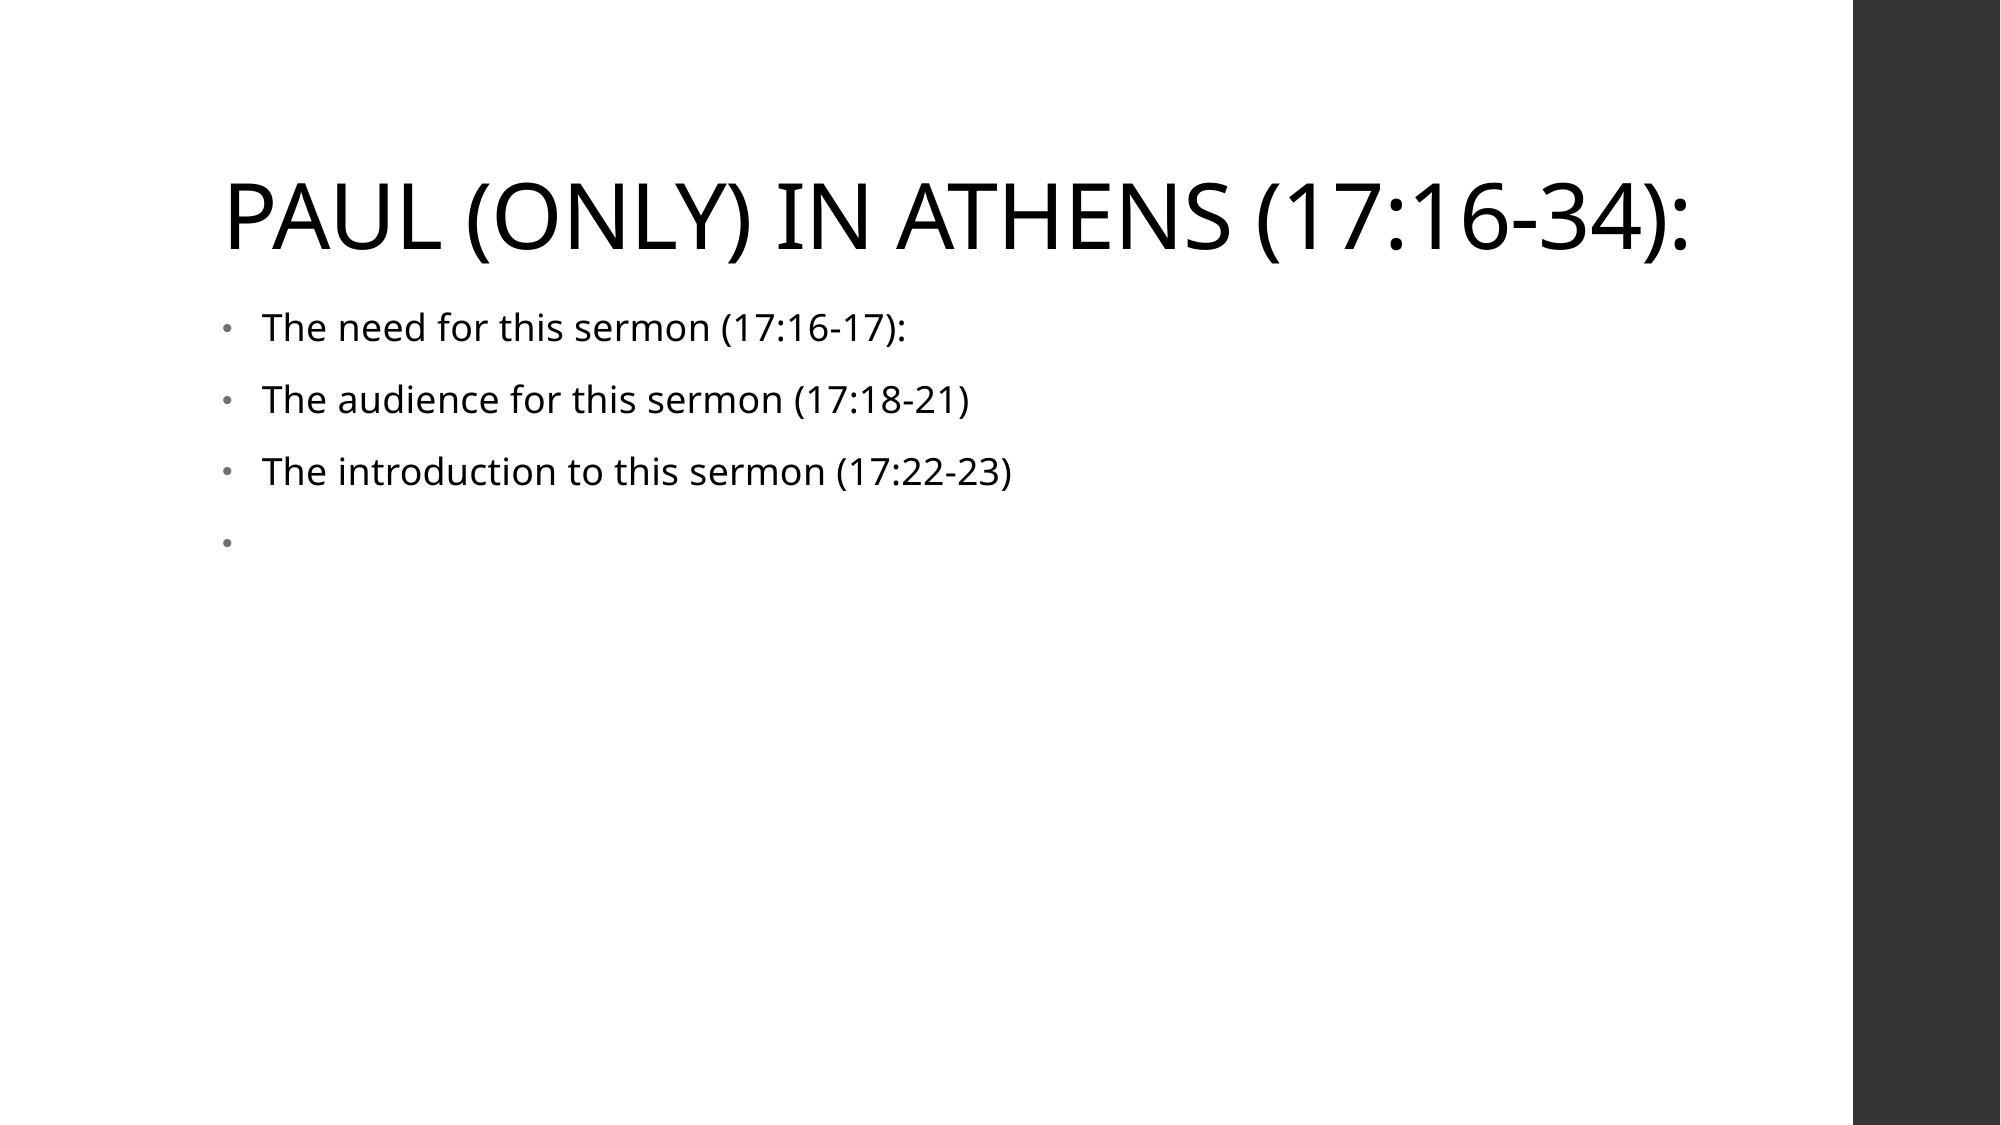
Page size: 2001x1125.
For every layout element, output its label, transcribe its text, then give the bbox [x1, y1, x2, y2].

list The need for this sermon (17:16-17): The audience for this sermon (17:18-21) The introduction to this sermon (17:22-23) [206, 299, 1617, 1014]
title PAUL (ONLY) IN ATHENS (17:16-34): [206, 60, 1797, 278]
